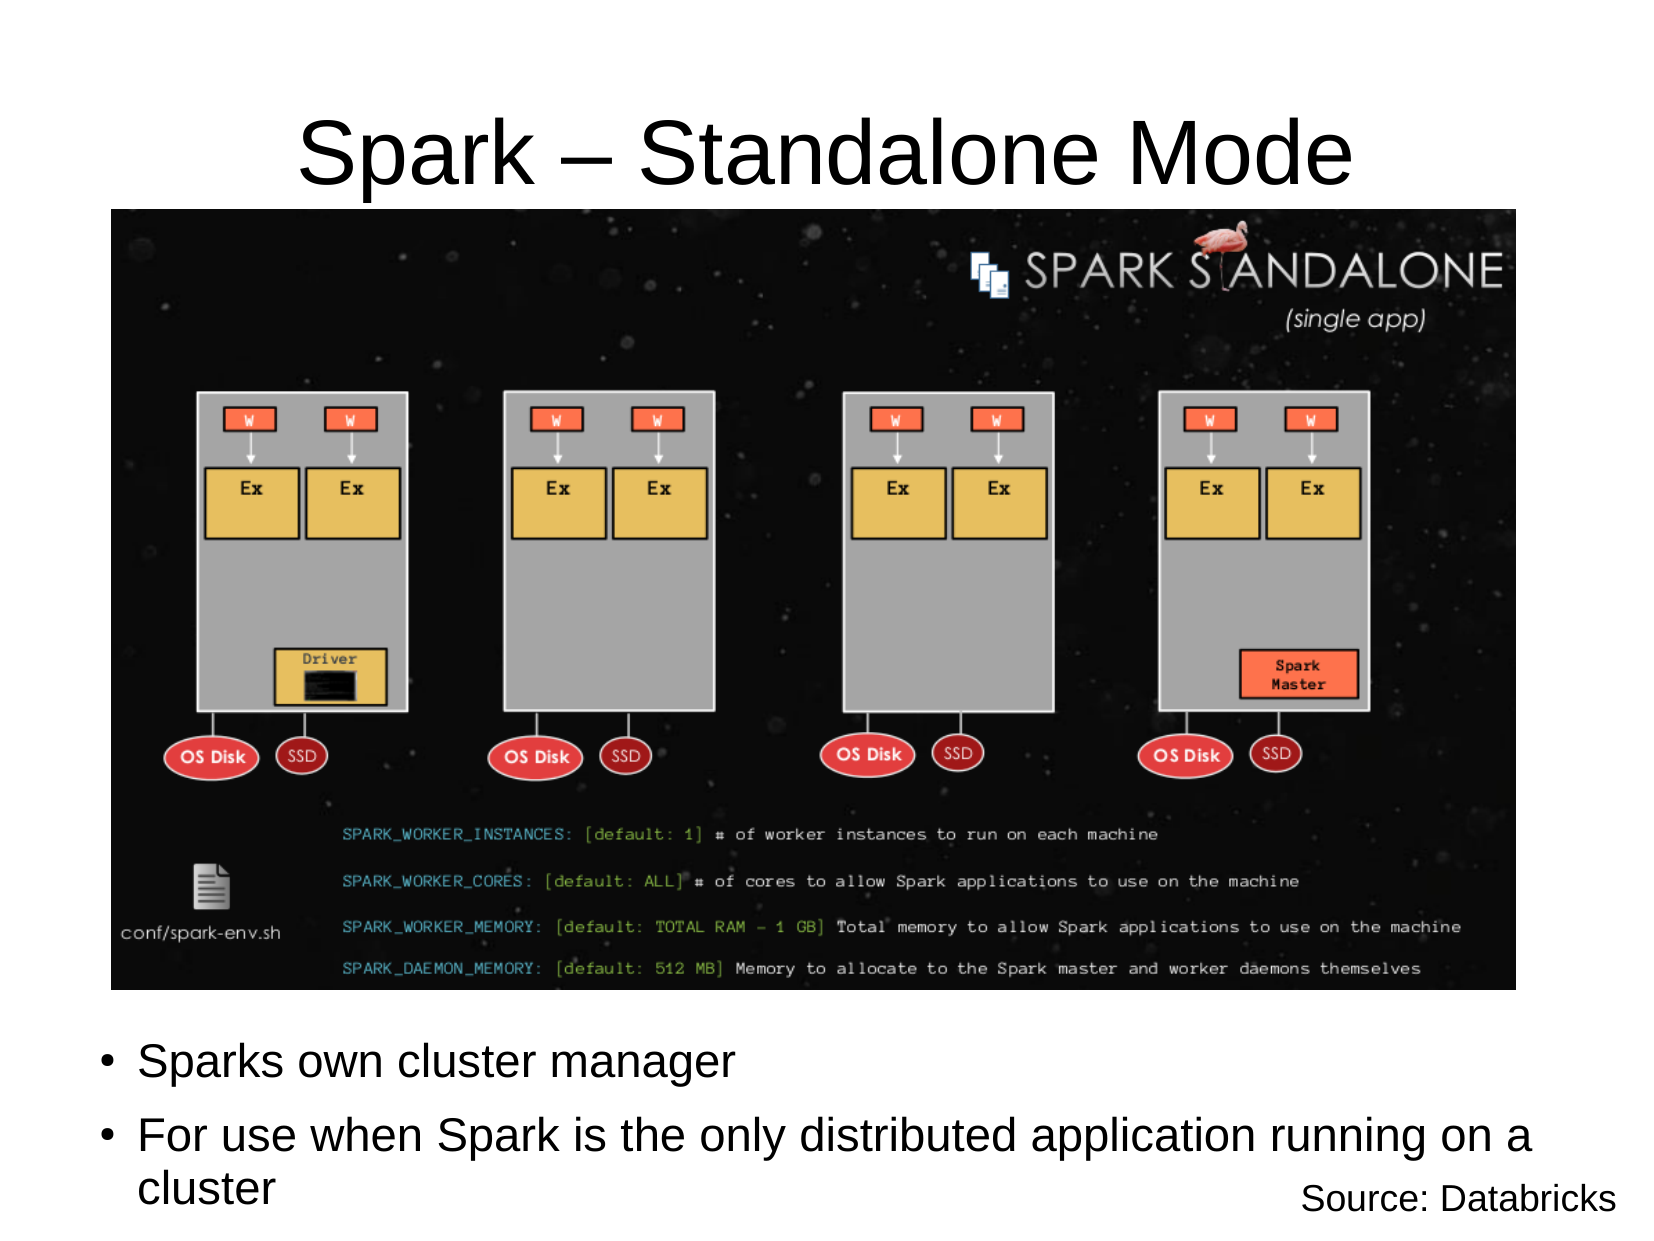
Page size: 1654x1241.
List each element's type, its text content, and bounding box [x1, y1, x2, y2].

title Spark – Standalone Mode [82, 49, 1571, 257]
text_box Source: Databricks [1215, 1170, 1653, 1231]
list Sparks own cluster manager For use when Spark is the only distributed application running on a cluster [86, 1035, 1576, 1216]
picture [111, 209, 1516, 991]
